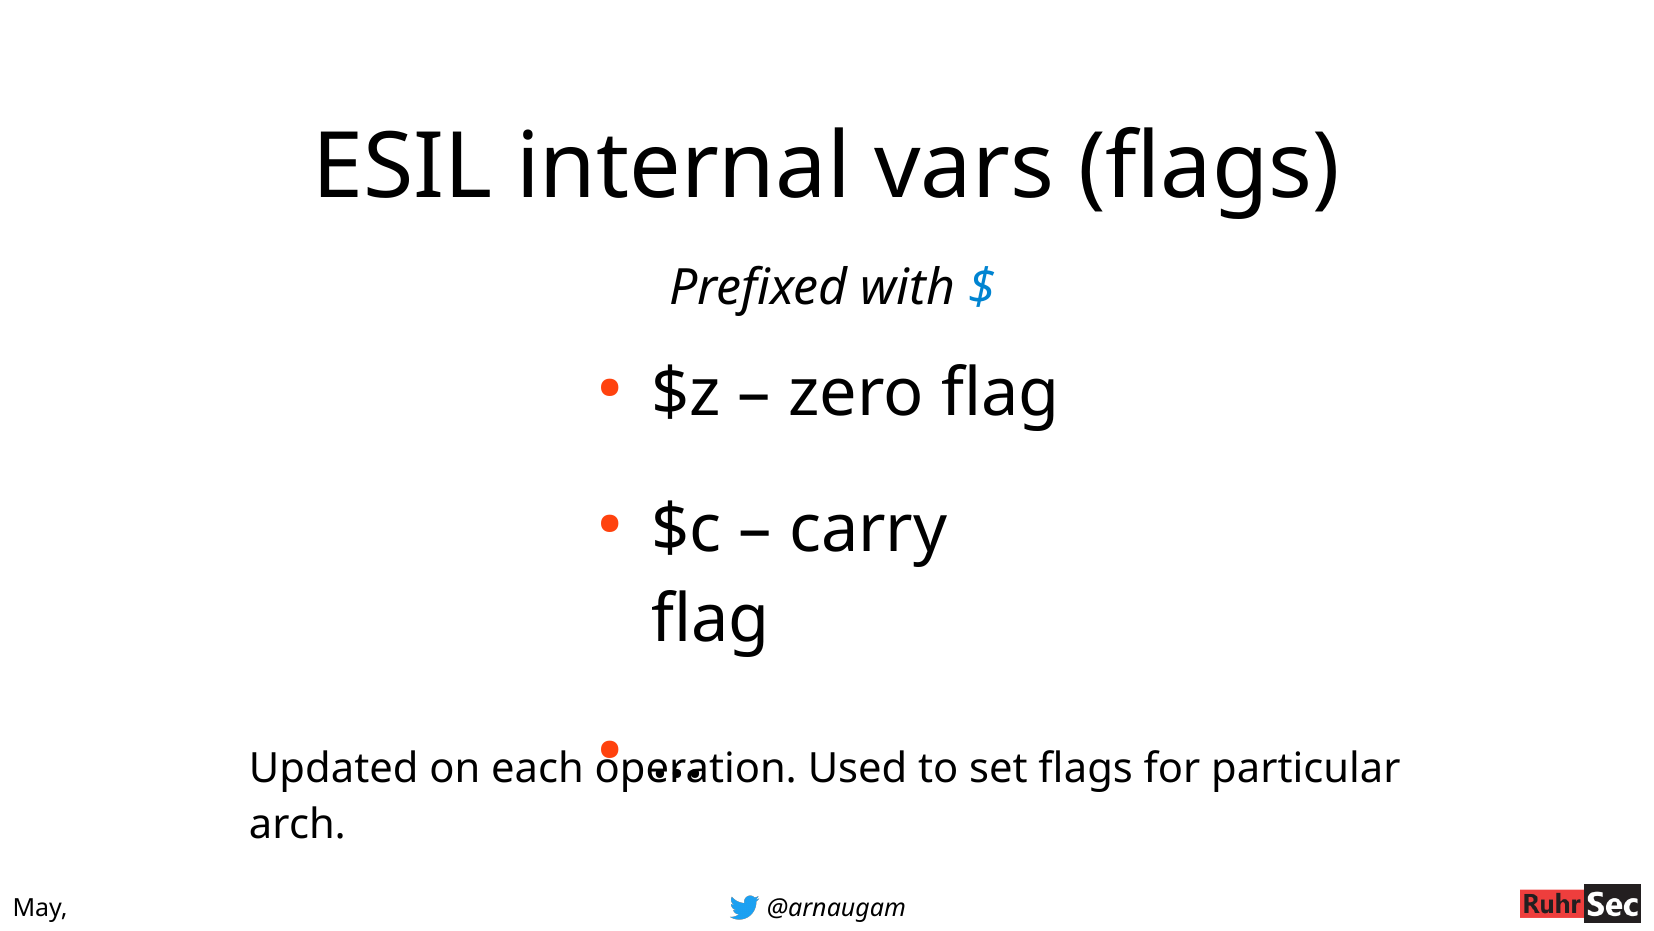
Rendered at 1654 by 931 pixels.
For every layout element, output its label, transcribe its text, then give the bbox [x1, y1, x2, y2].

text_box Updated on each operation. Used to set flags for particular arch. [234, 729, 1420, 796]
picture [721, 884, 768, 931]
title ESIL internal vars (flags) [82, 84, 1571, 240]
text_box Prefixed with $ [654, 243, 1000, 319]
picture [1520, 884, 1641, 923]
list $z – zero flag $c – carry flag ... [580, 344, 1074, 691]
